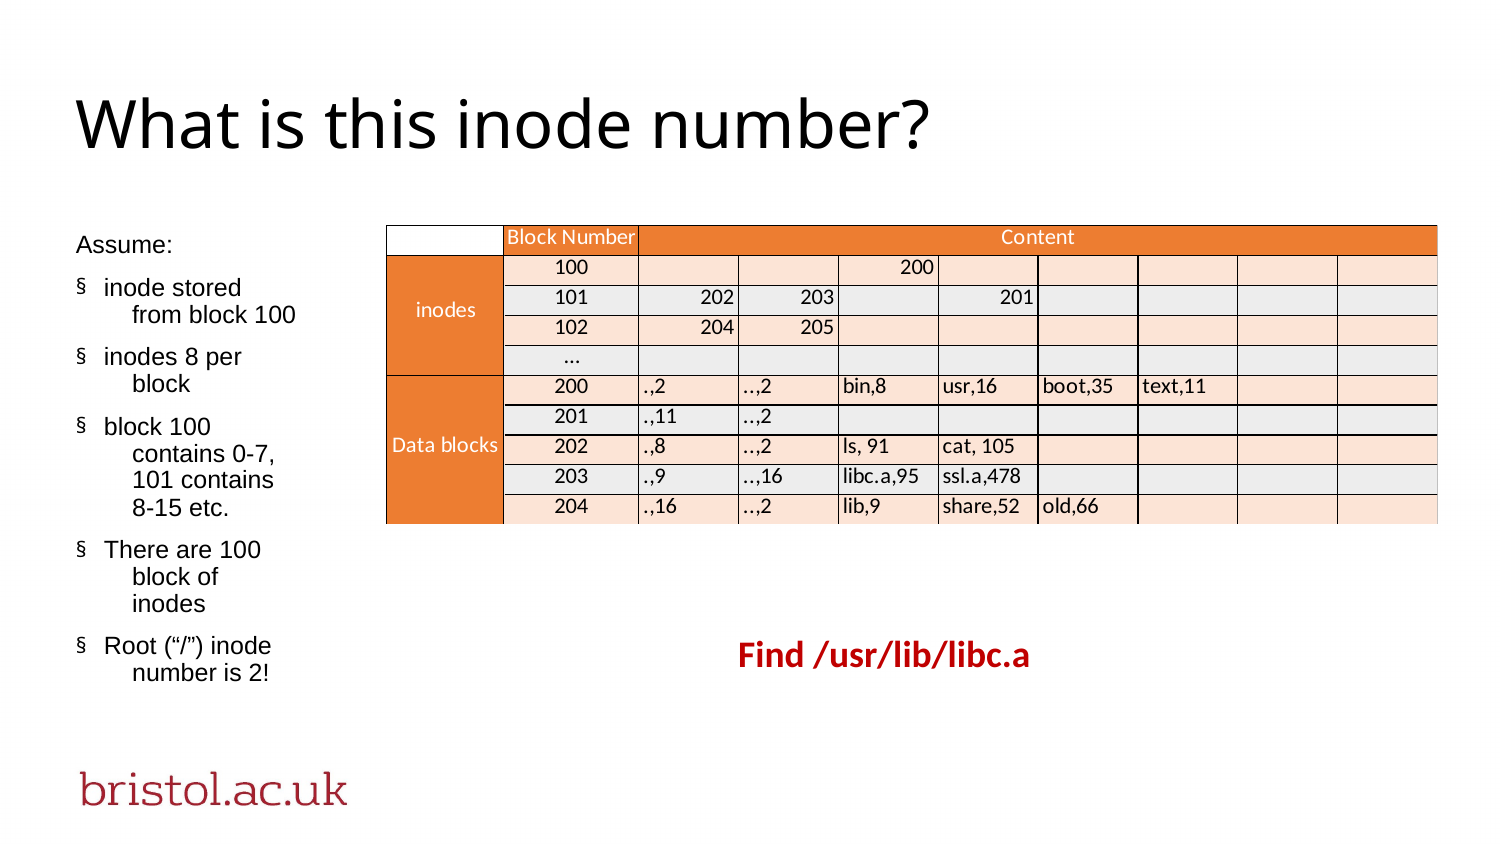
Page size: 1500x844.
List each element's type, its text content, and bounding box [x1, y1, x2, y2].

chart [385, 225, 1439, 526]
text_box Find /usr/lib/libc.a [723, 622, 1049, 683]
title What is this inode number? [60, 44, 1440, 209]
list Assume: inode stored from block 100 inodes 8 per block block 100 contains 0-7, 101 contains 8-15 etc. There are 100 block of inodes Root (“/”) inode number is 2! [60, 224, 313, 708]
